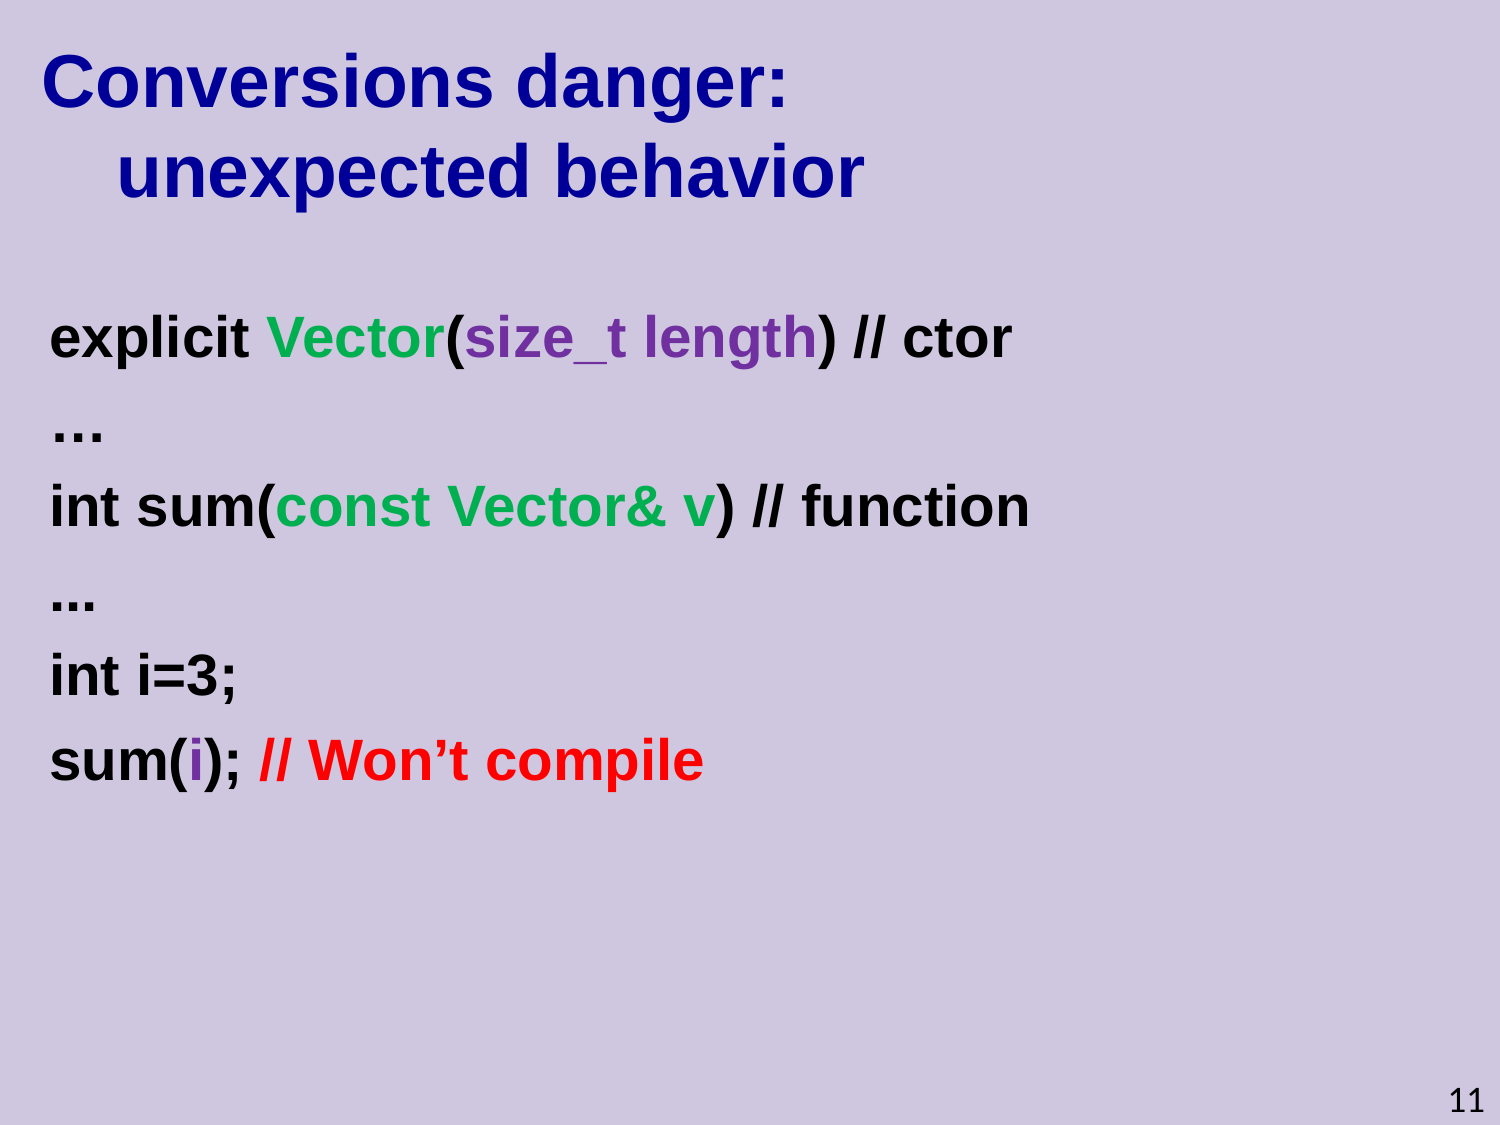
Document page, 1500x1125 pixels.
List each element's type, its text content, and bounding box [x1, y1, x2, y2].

list explicit Vector(size_t length) // ctor … int sum(const Vector& v) // function ... int i=3; sum(i); // Won’t compile [49, 215, 1468, 1125]
text_box <number> [1468, 1069, 1500, 1125]
title Conversions danger: unexpected behavior [41, 32, 1500, 303]
